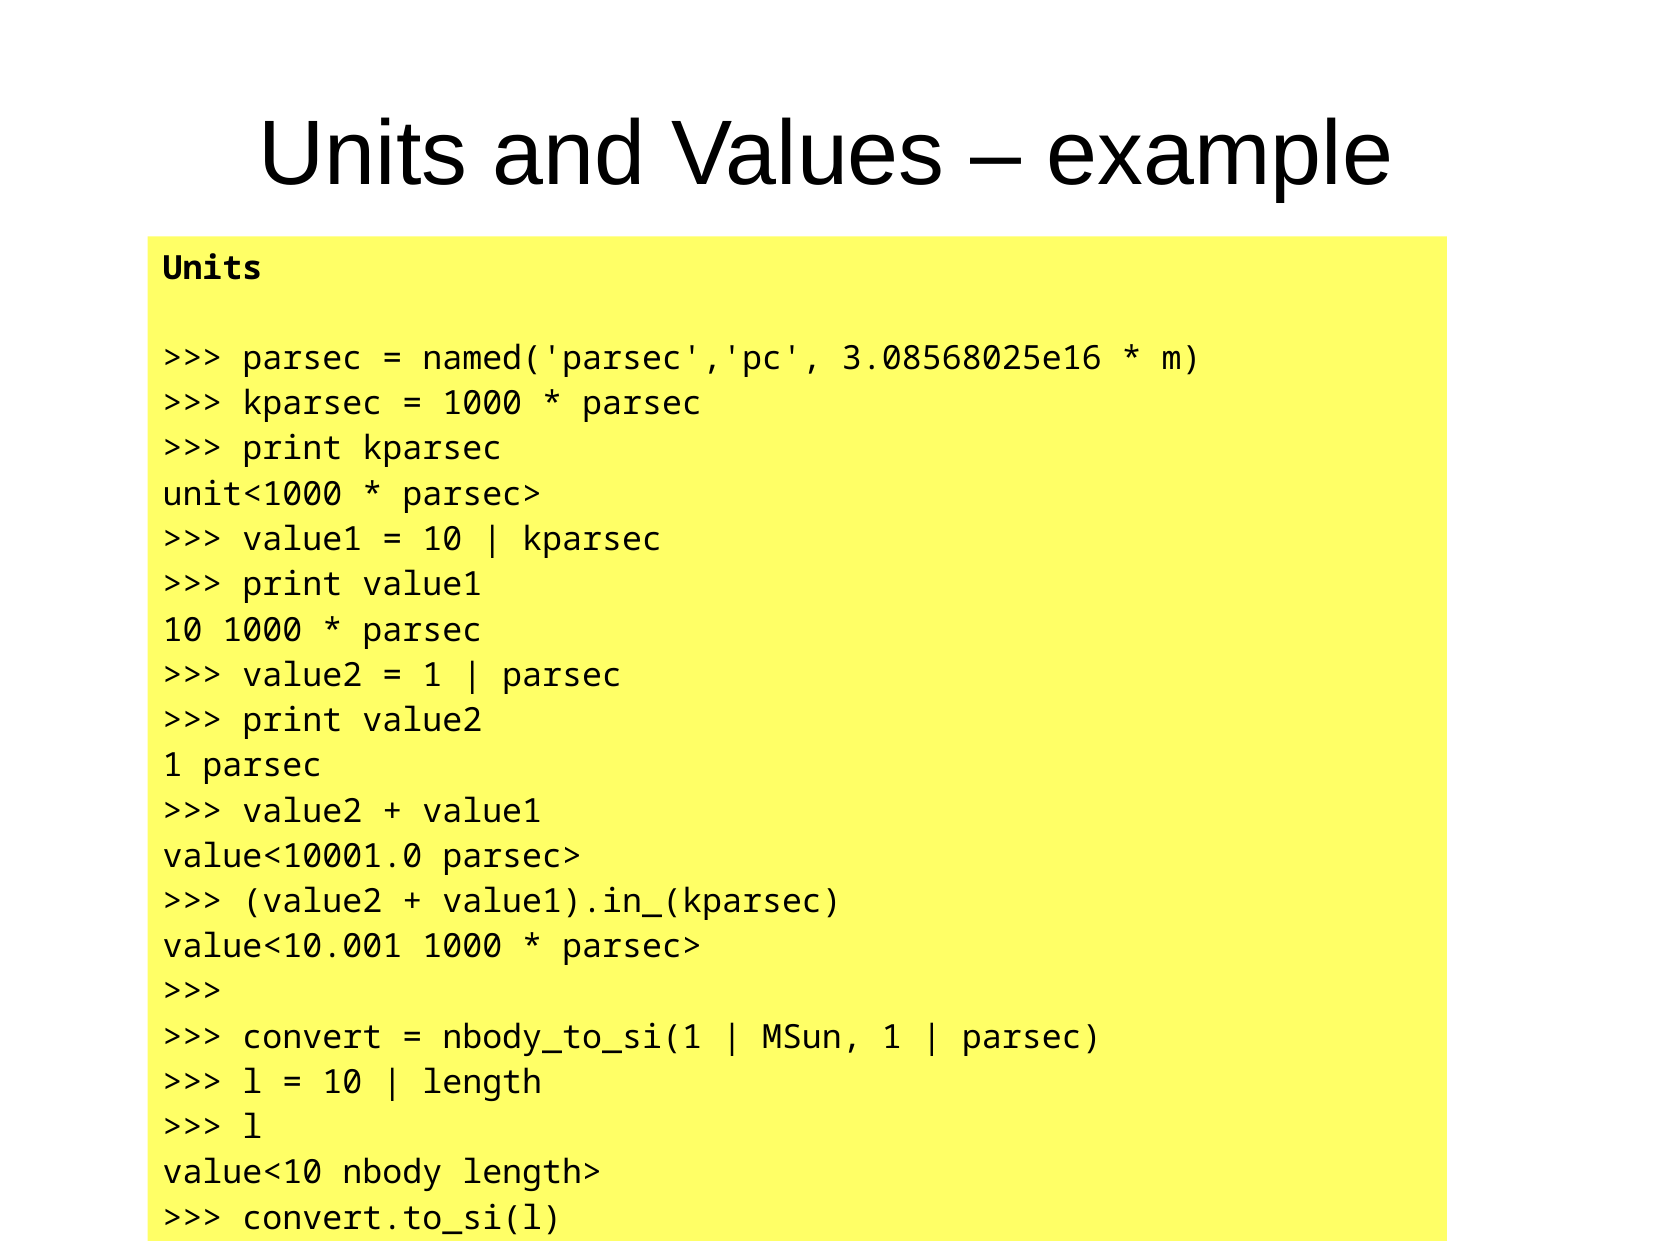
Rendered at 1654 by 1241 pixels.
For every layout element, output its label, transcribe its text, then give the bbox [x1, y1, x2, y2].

text_box Units >>> parsec = named('parsec','pc', 3.08568025e16 * m) >>> kparsec = 1000 * parsec >>> print kparsec unit<1000 * parsec> >>> value1 = 10 | kparsec >>> print value1 10 1000 * parsec >>> value2 = 1 | parsec >>> print value2 1 parsec >>> value2 + value1 value<10001.0 parsec> >>> (value2 + value1).in_(kparsec) value<10.001 1000 * parsec> >>> >>> convert = nbody_to_si(1 | MSun, 1 | parsec) >>> l = 10 | length >>> l value<10 nbody length> >>> convert.to_si(l) value<3.08568025e+17 m> >>> convert.to_si(l).in_(parsec) value<10.0 parsec> [147, 236, 1447, 1083]
title Units and Values – example [82, 56, 1571, 250]
